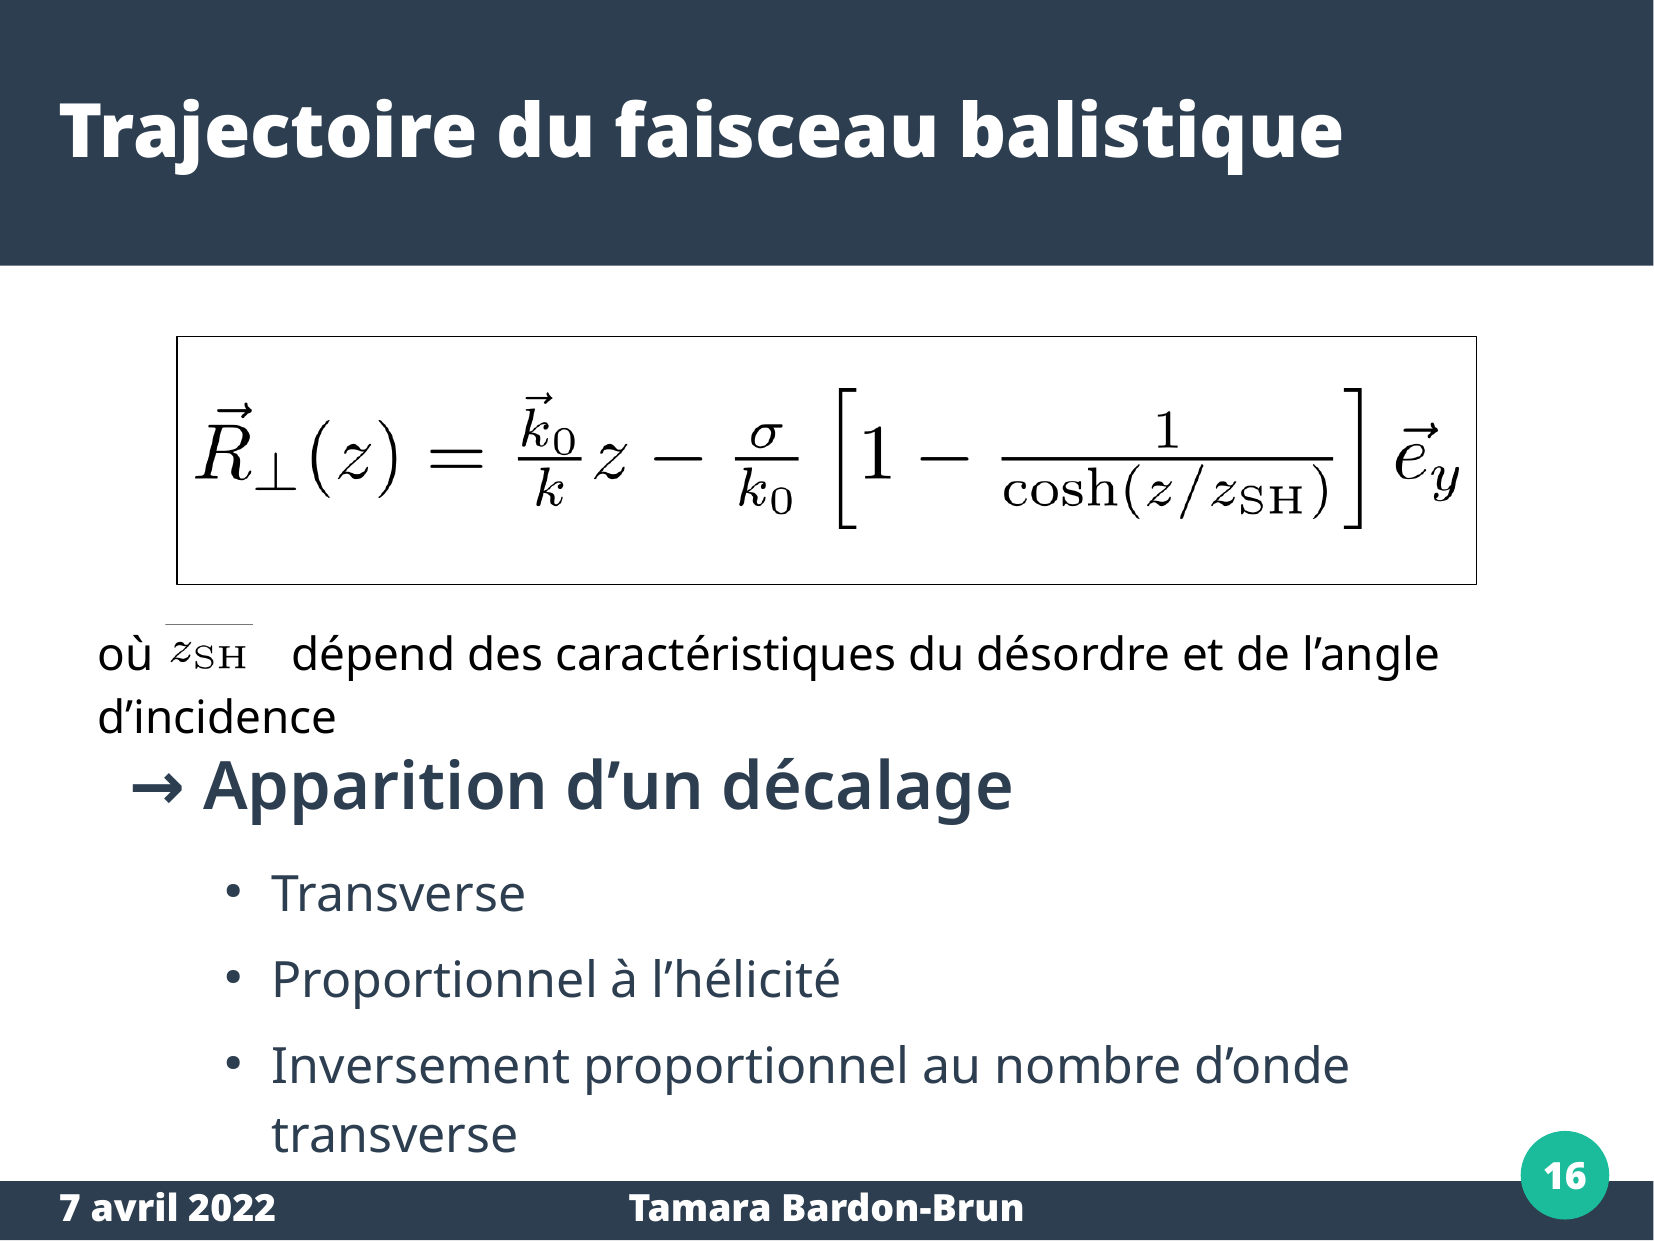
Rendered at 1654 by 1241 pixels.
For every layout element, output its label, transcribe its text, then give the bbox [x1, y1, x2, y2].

picture [195, 388, 1459, 529]
text_box où dépend des caractéristiques du désordre et de l’angle d’incidence [82, 614, 1548, 687]
list → Apparition d’un décalage Transverse Proportionnel à l’hélicité Inversement proportionnel au nombre d’onde transverse [59, 738, 1595, 1188]
title Trajectoire du faisceau balistique [59, 49, 1595, 207]
